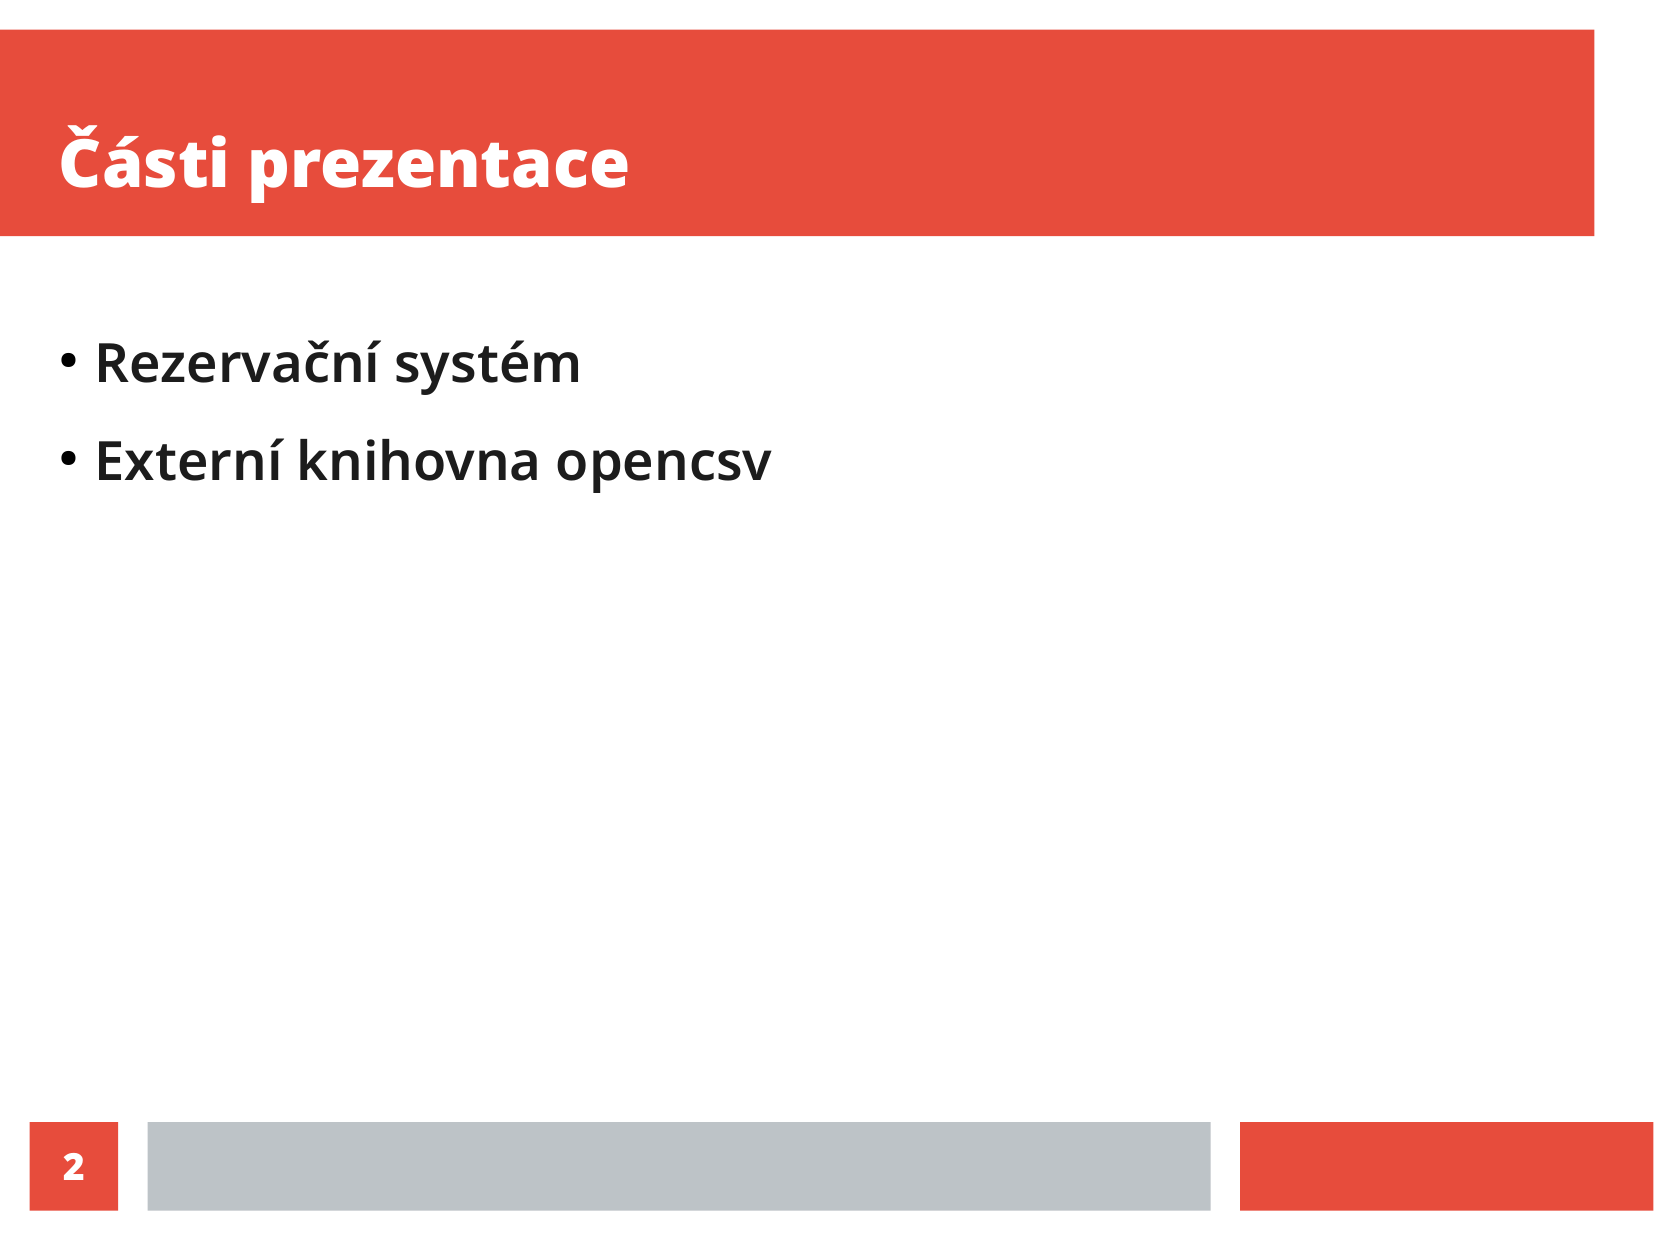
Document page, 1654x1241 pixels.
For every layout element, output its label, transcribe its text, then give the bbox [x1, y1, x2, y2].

list Rezervační systém Externí knihovna opencsv [59, 324, 1565, 1093]
title Části prezentace [59, 59, 1595, 207]
